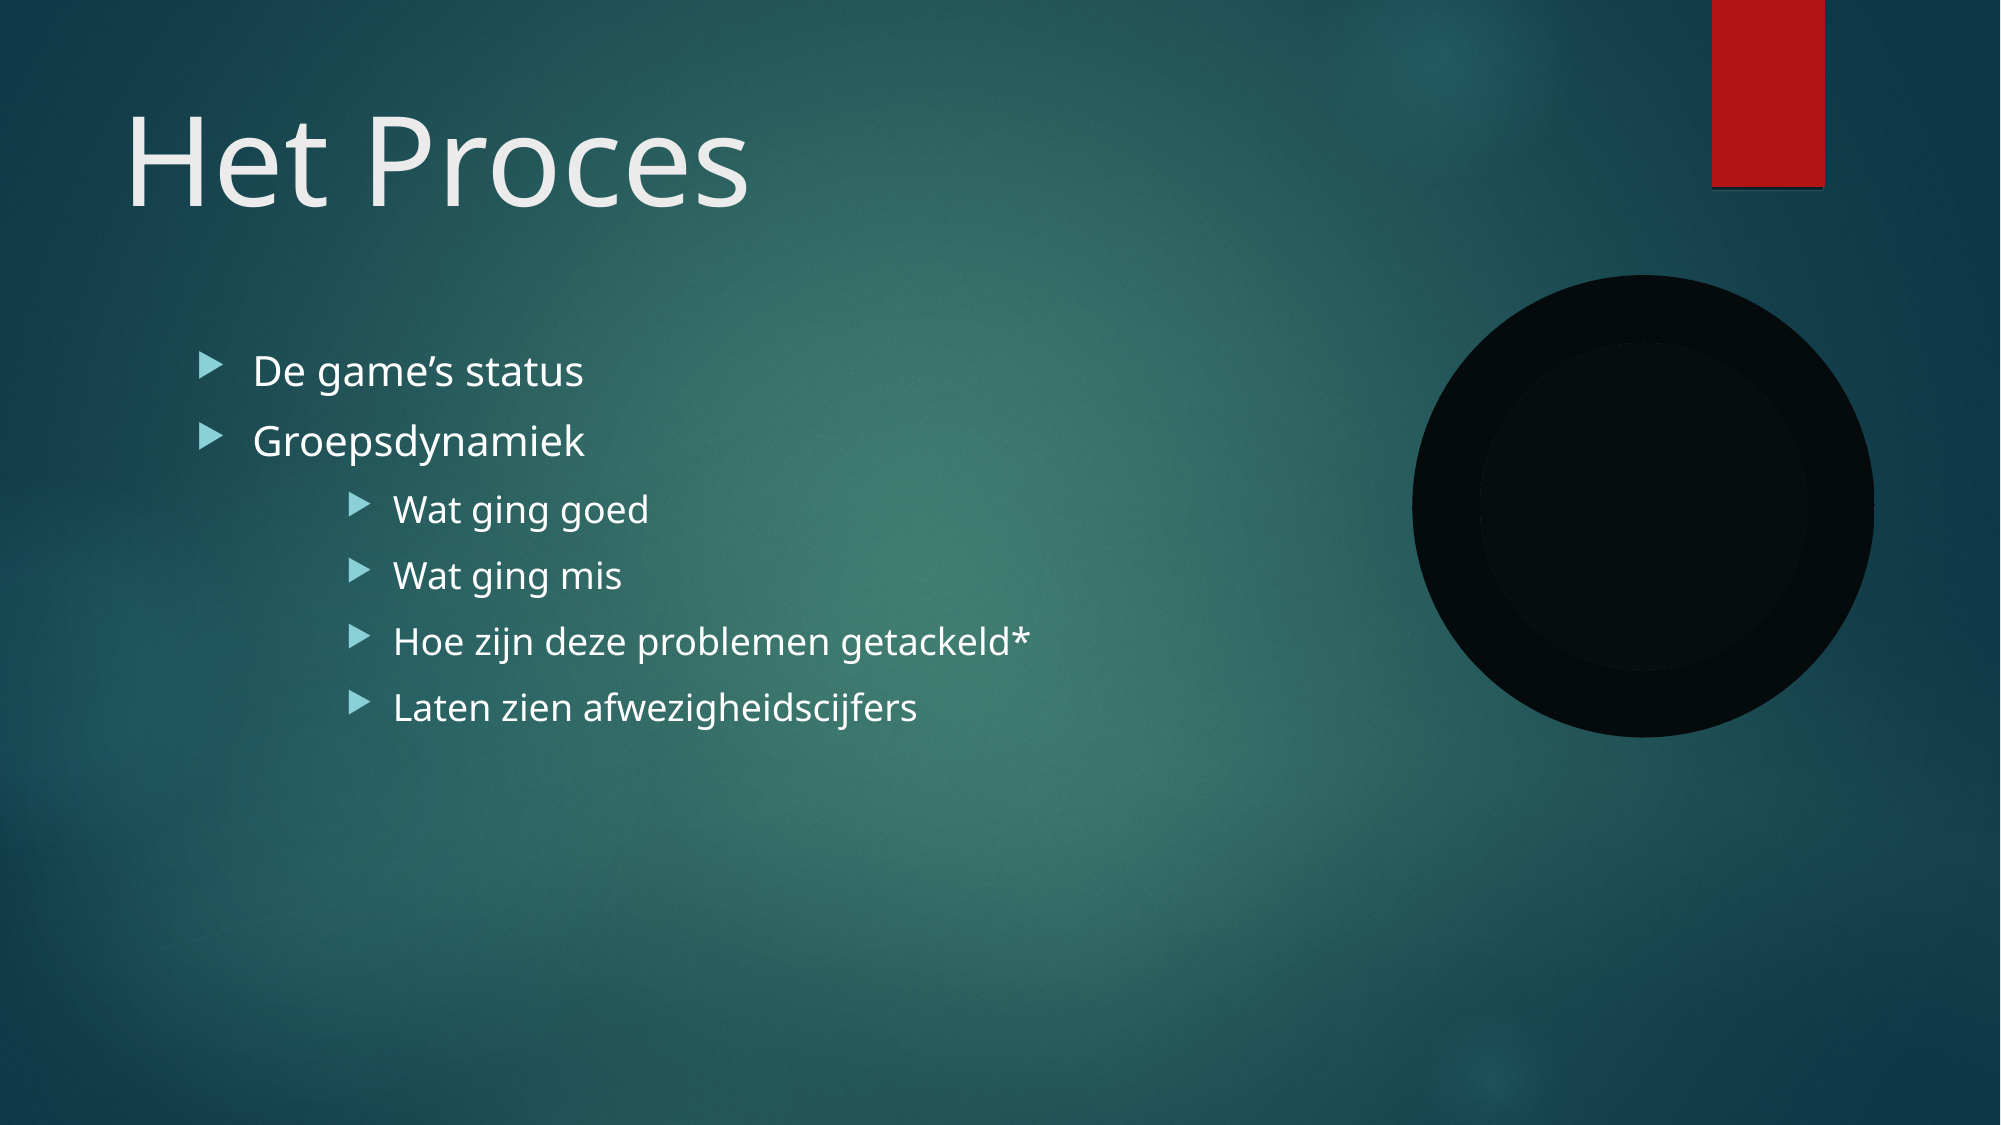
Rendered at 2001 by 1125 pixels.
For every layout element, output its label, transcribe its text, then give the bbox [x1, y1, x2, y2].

title Het Proces [106, 74, 1649, 305]
list De game’s status Groepsdynamiek Wat ging goed Wat ging mis Hoe zijn deze problemen getackeld* Laten zien afwezigheidscijfers [181, 336, 1649, 1026]
